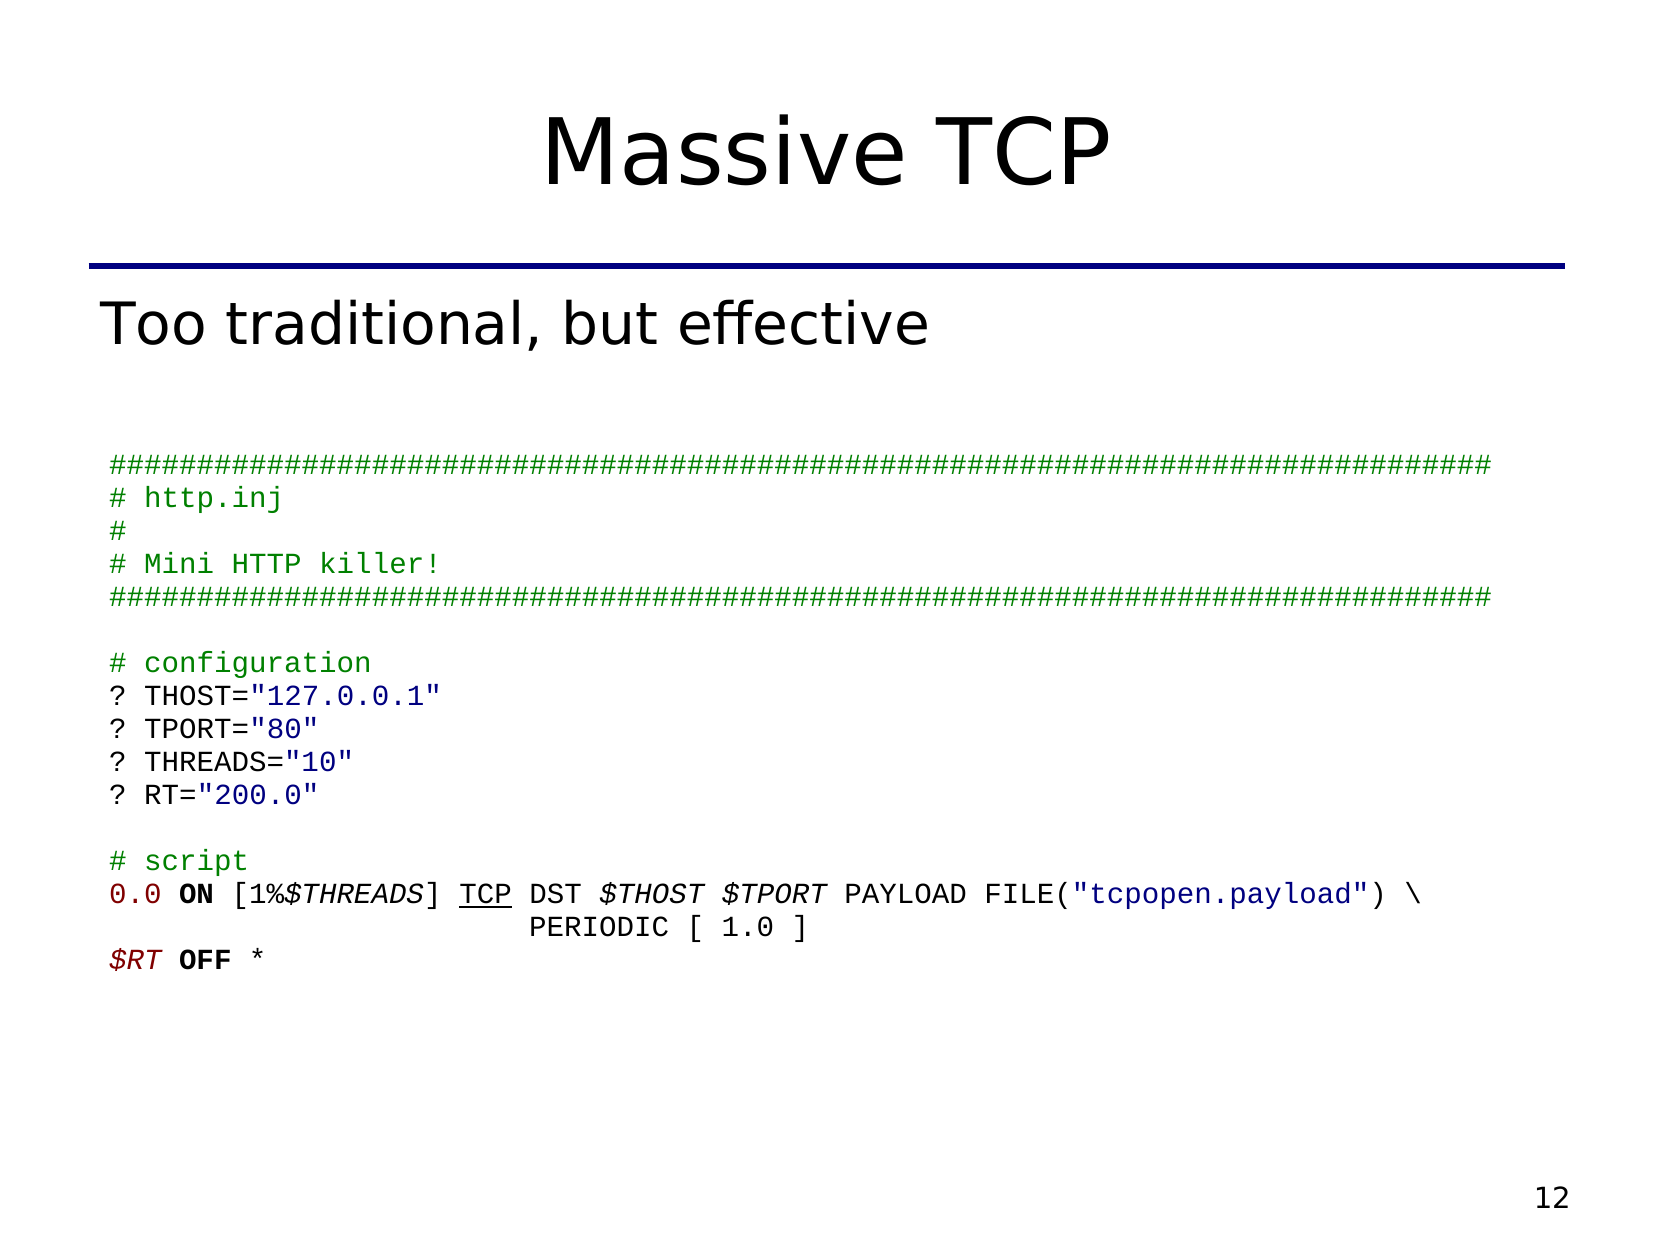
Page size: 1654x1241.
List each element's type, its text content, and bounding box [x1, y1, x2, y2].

title Massive TCP [82, 56, 1571, 250]
list Too traditional, but effective [82, 290, 1571, 1094]
text_box ############################################################################### # http.inj # # Mini HTTP killer! ############################################################################### # configuration ? THOST="127.0.0.1" ? TPORT="80" ? THREADS="10" ? RT="200.0" # script 0.0 ON [1%$THREADS] TCP DST $THOST $TPORT PAYLOAD FILE("tcpopen.payload") \ PERIODIC [ 1.0 ] $RT OFF * [94, 442, 1571, 1019]
